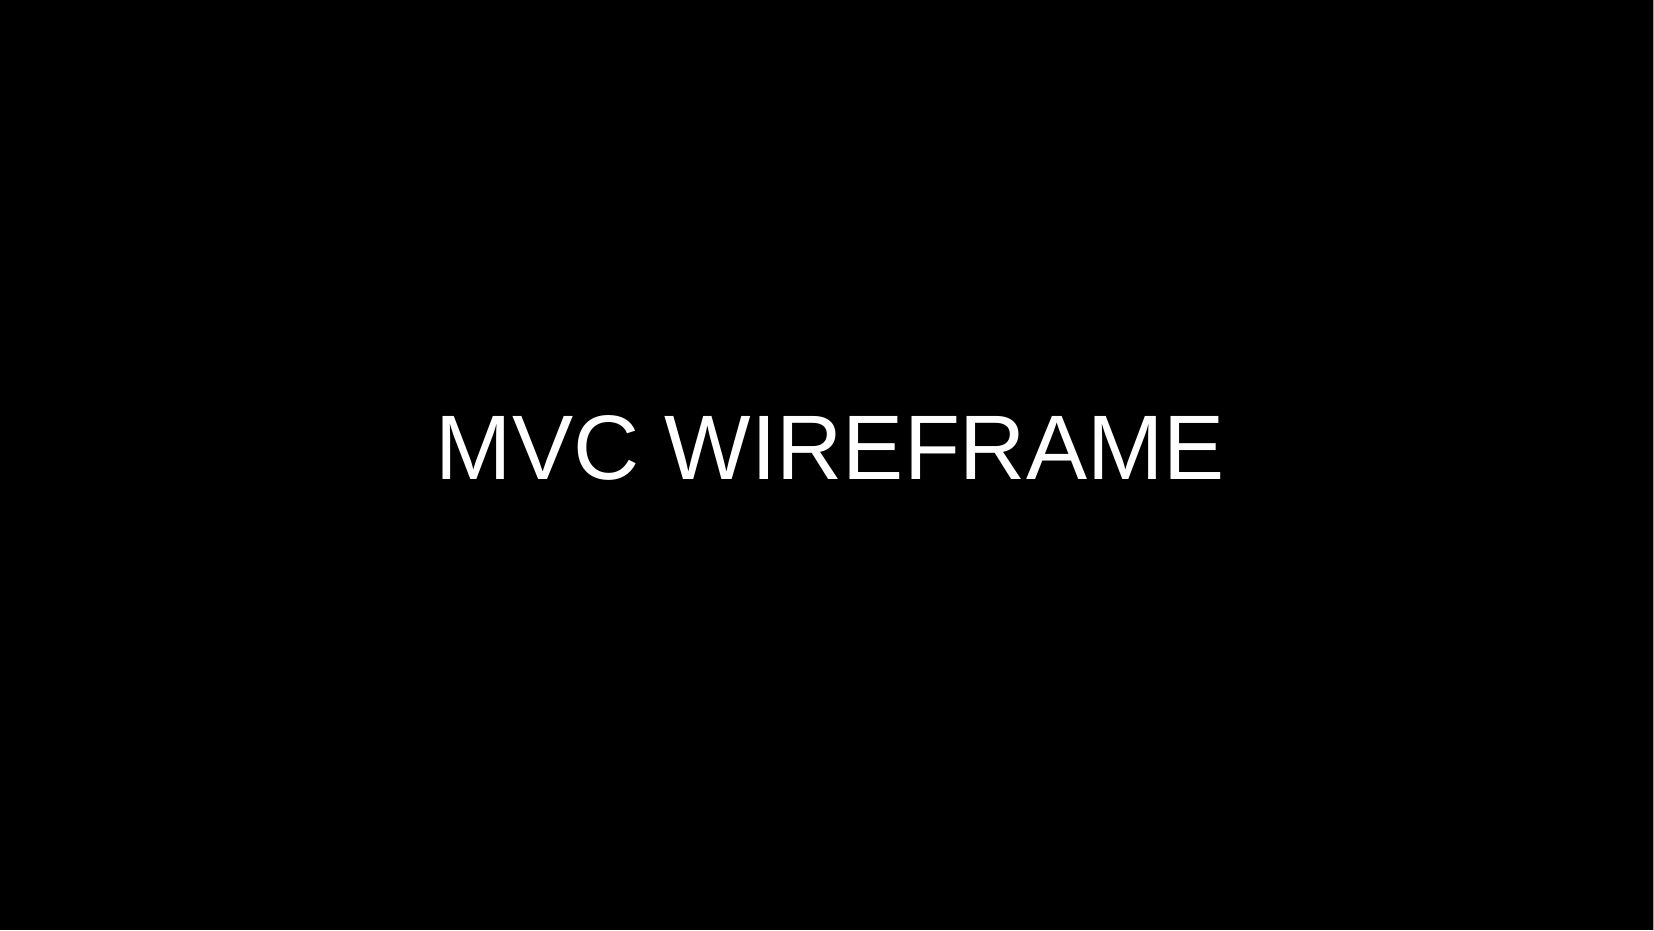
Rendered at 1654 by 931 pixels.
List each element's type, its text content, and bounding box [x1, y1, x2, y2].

title MVC WIREFRAME [86, 369, 1576, 526]
